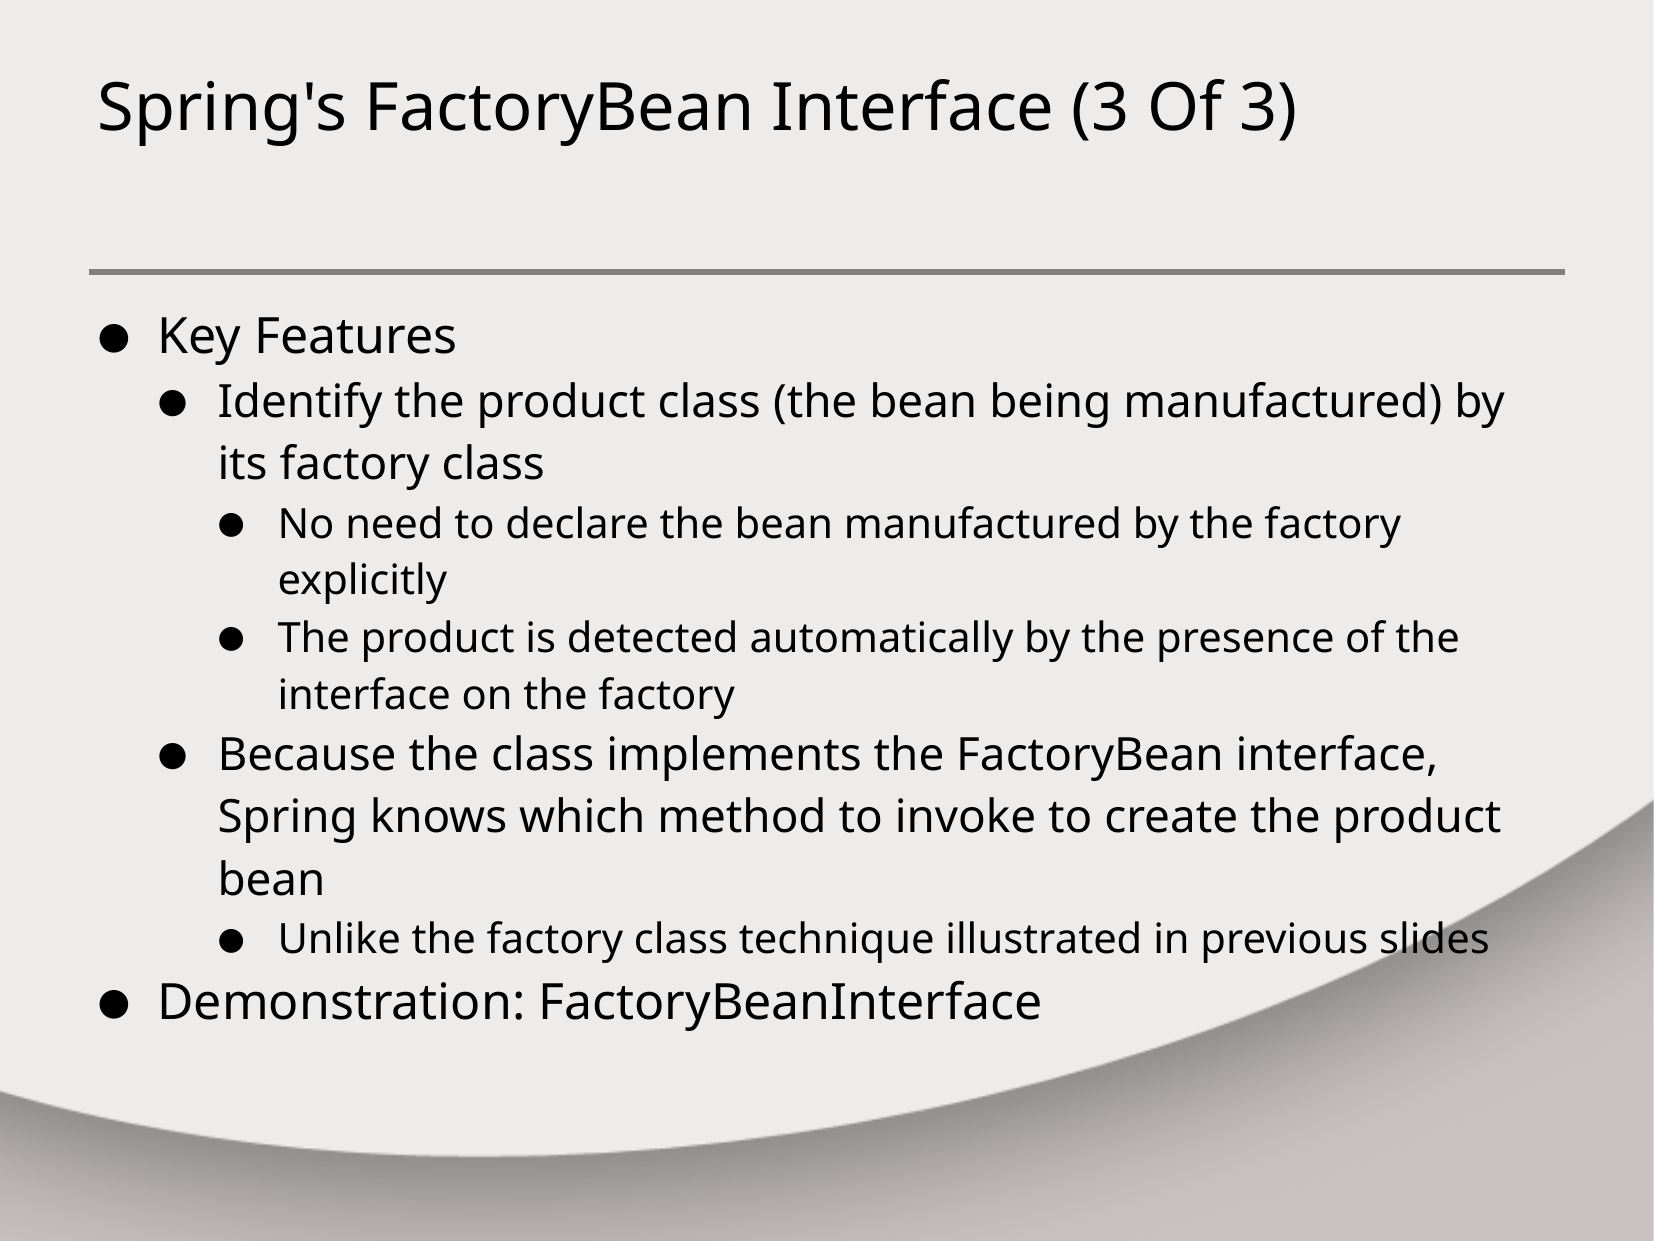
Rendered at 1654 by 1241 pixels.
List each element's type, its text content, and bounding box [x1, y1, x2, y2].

picture [0, 0, 1654, 1241]
list Key Features Identify the product class (the bean being manufactured) by its factory class No need to declare the bean manufactured by the factory explicitly The product is detected automatically by the presence of the interface on the factory Because the class implements the FactoryBean interface, Spring knows which method to invoke to create the product bean Unlike the factory class technique illustrated in previous slides Demonstration: FactoryBeanInterface [97, 300, 1561, 1163]
title Spring's FactoryBean Interface (3 Of 3) [97, 75, 1561, 226]
